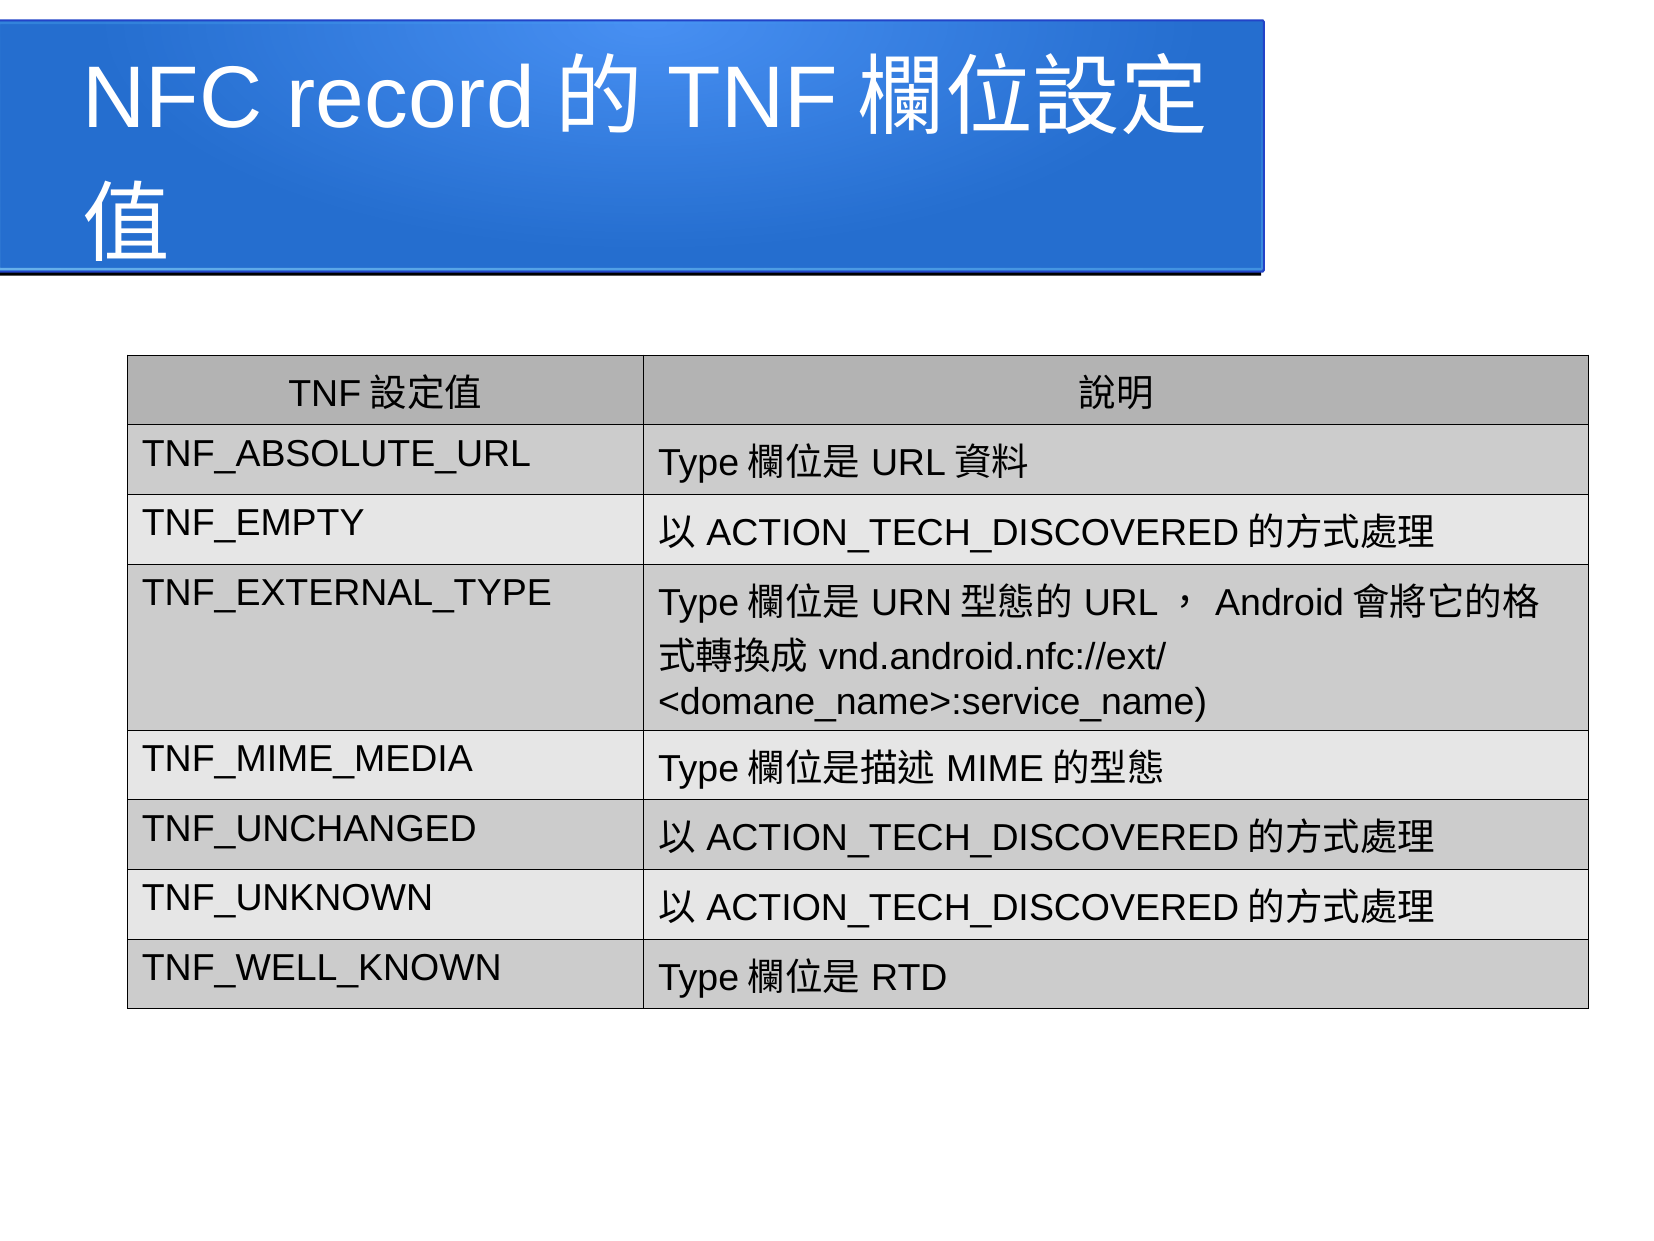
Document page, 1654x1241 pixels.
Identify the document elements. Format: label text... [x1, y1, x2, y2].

table_cell Type欄位是RTD [644, 940, 1588, 1008]
table_cell TNF_EXTERNAL_TYPE [128, 565, 643, 730]
table_header TNF設定值 [128, 356, 643, 424]
table_cell 以ACTION_TECH_DISCOVERED的方式處理 [644, 800, 1588, 869]
table_cell 以ACTION_TECH_DISCOVERED的方式處理 [644, 870, 1588, 939]
table_cell TNF_WELL_KNOWN [128, 940, 643, 1008]
table_cell TNF_ABSOLUTE_URL [128, 425, 643, 494]
table_cell TNF_MIME_MEDIA [128, 731, 643, 799]
table_cell TNF_UNCHANGED [128, 800, 643, 869]
table_cell Type欄位是URN型態的URL，Android會將它的格式轉換成vnd.android.nfc://ext/<domane_name>:service_name) [644, 565, 1588, 730]
table_cell Type欄位是URL資料 [644, 425, 1588, 494]
table_cell Type欄位是描述MIME的型態 [644, 731, 1588, 799]
table_cell 以ACTION_TECH_DISCOVERED的方式處理 [644, 495, 1588, 564]
table_cell TNF_EMPTY [128, 495, 643, 564]
table_cell TNF_UNKNOWN [128, 870, 643, 939]
table_header 說明 [644, 356, 1588, 424]
title NFC record的TNF欄位設定值 [82, 49, 1241, 257]
